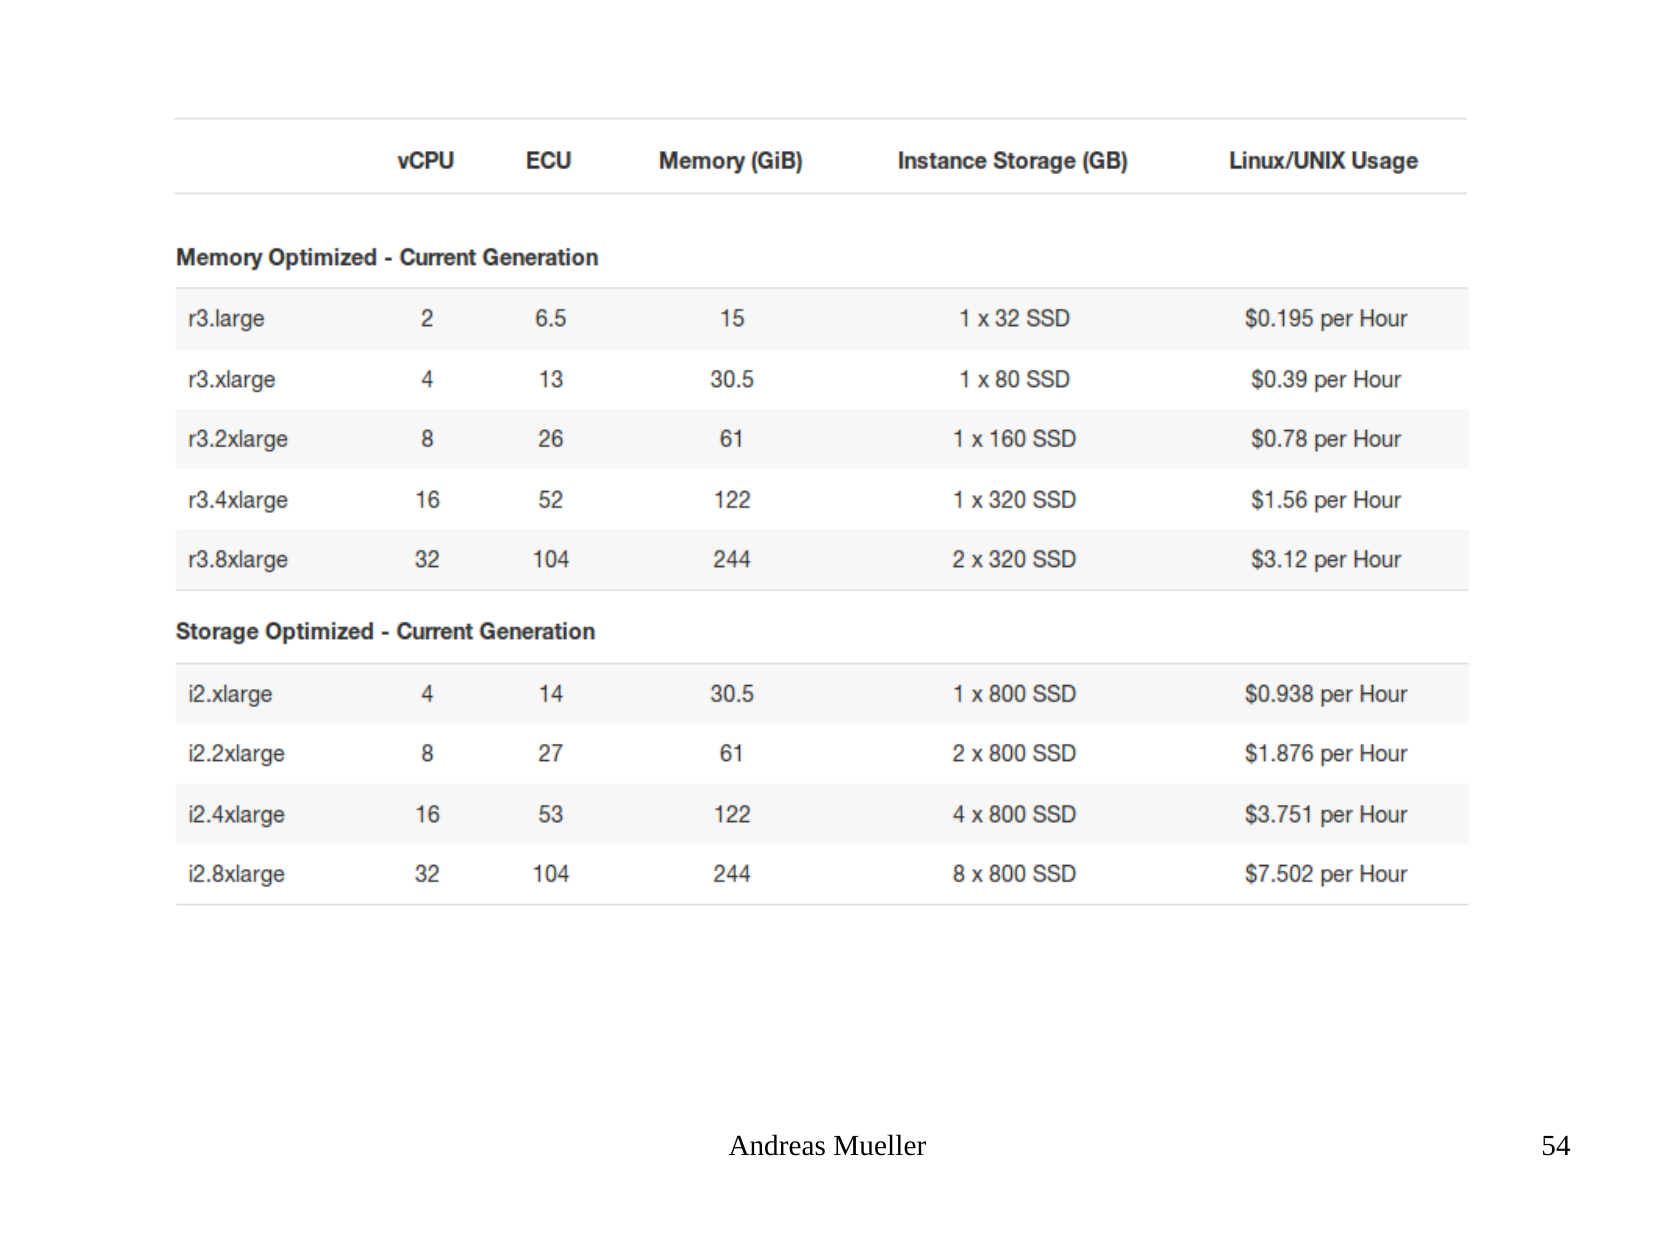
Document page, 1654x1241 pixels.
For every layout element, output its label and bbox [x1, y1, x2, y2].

picture [165, 104, 1489, 204]
picture [170, 239, 1480, 926]
